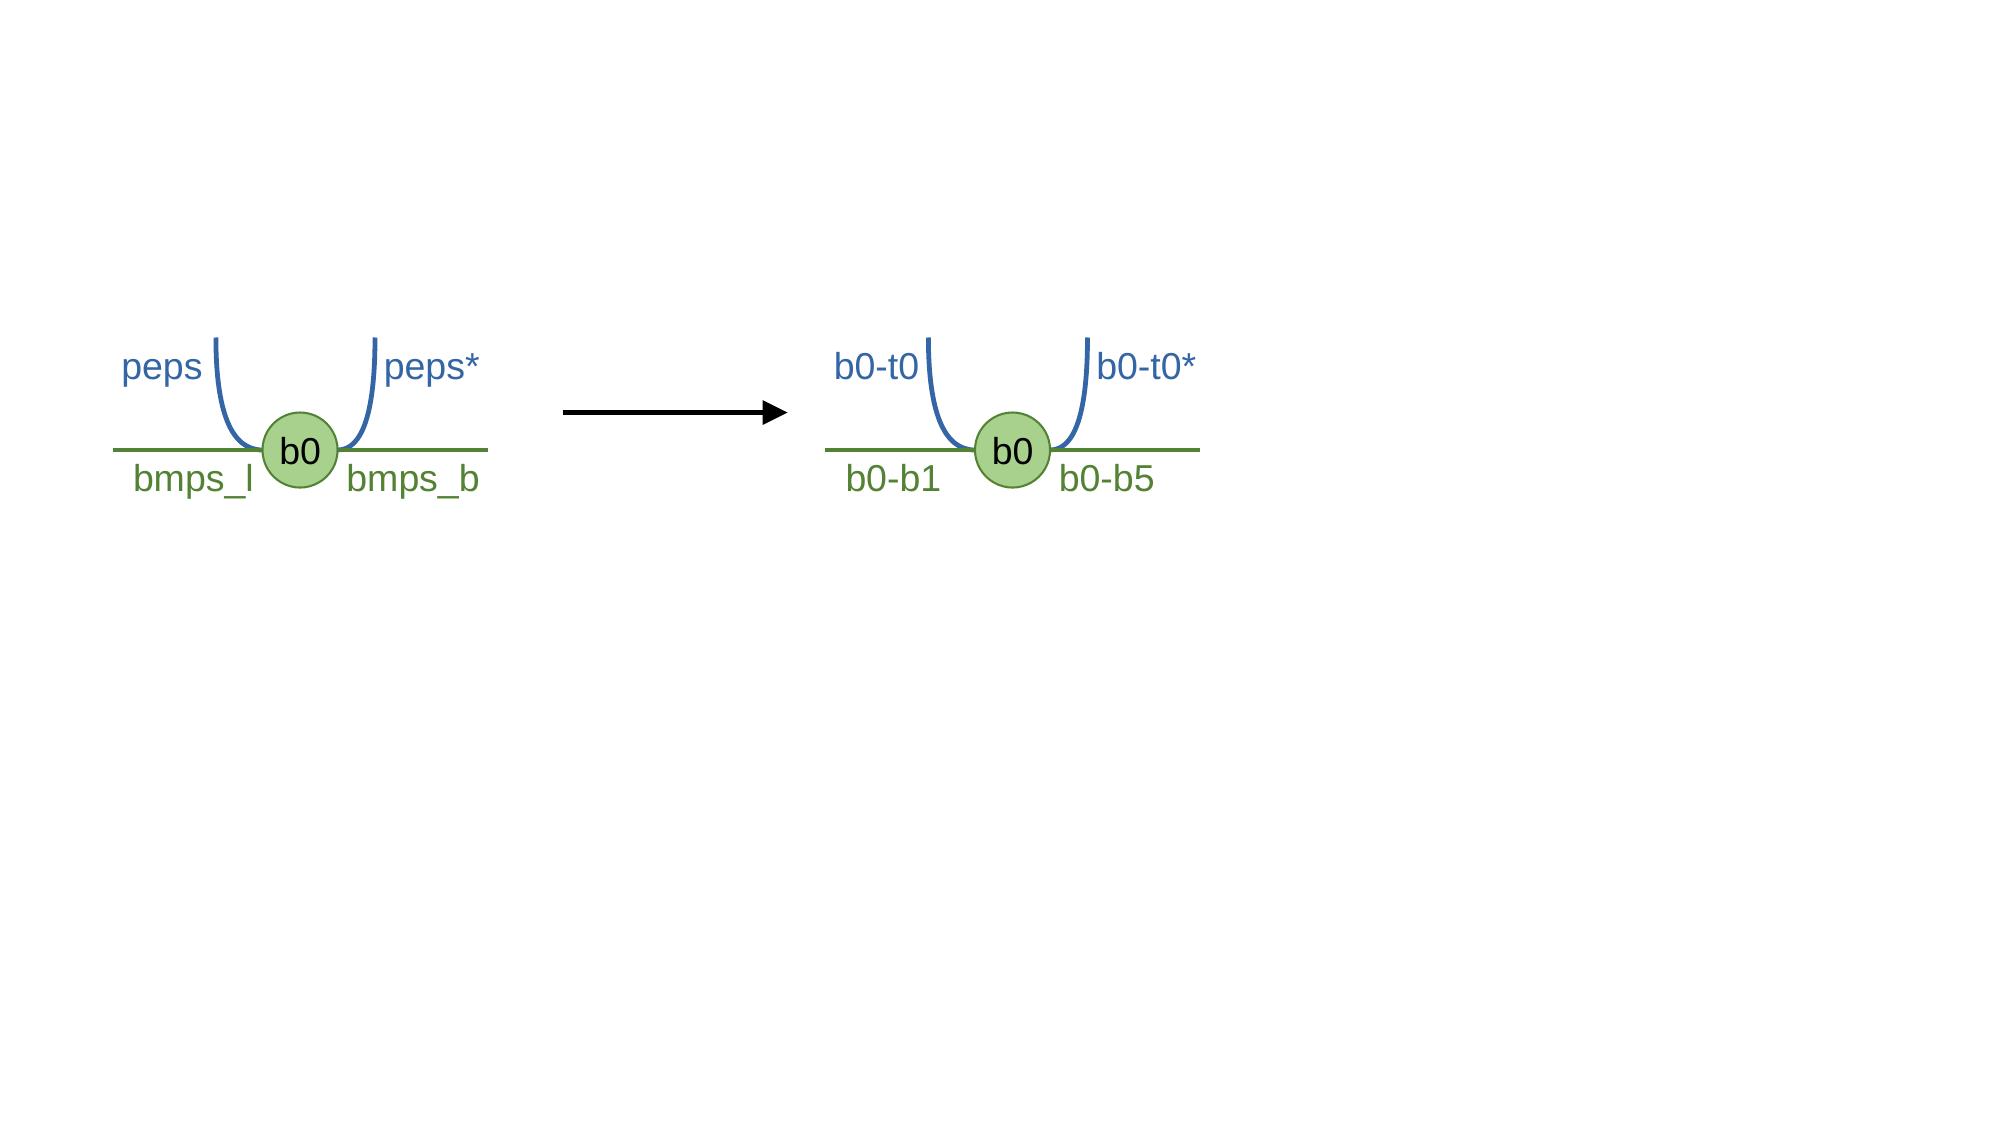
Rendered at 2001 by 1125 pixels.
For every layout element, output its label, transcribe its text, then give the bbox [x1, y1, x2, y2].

text_box b0-t0 [825, 337, 949, 395]
text_box b0 [975, 412, 1050, 488]
text_box peps* [375, 337, 501, 395]
text_box bmps_b [337, 450, 489, 508]
text_box bmps_l [124, 450, 263, 508]
text_box peps [112, 337, 236, 395]
text_box b0-t0* [1087, 337, 1214, 395]
text_box b0 [262, 412, 338, 488]
text_box b0-b1 [836, 450, 959, 508]
text_box b0-b5 [1050, 450, 1172, 508]
